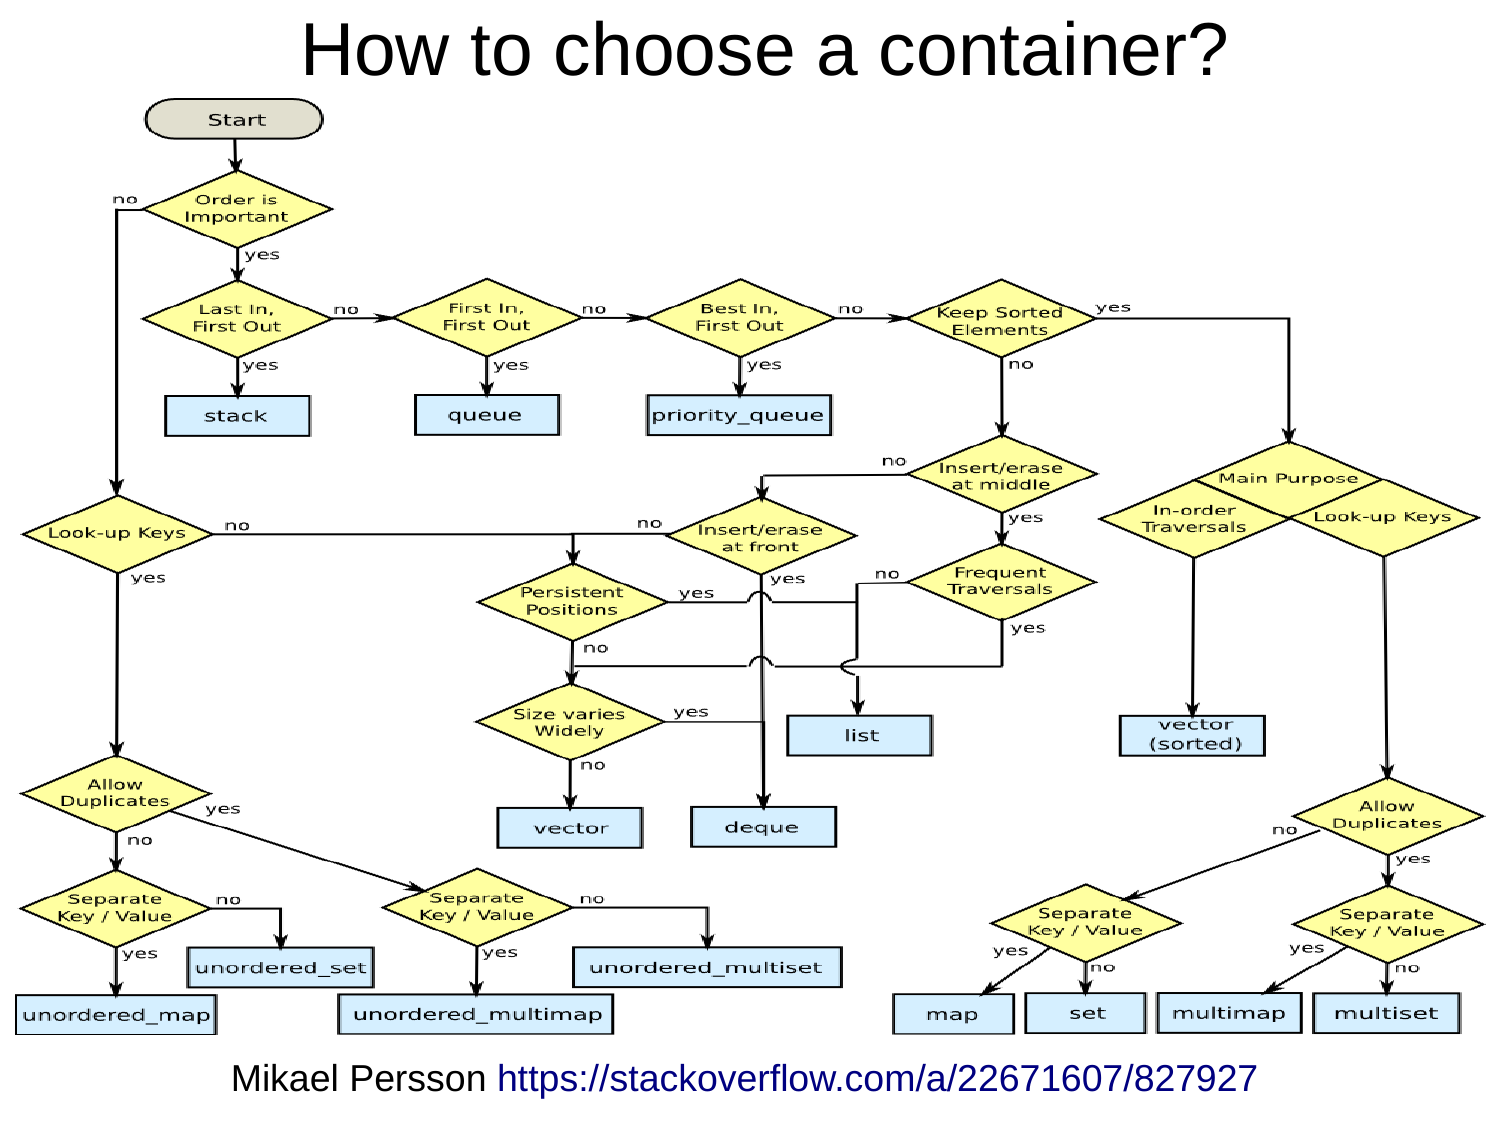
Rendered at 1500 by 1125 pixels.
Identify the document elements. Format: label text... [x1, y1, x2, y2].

picture [15, 98, 1486, 1036]
text_box How to choose a container? [120, 0, 1411, 99]
text_box Mikael Persson https://stackoverflow.com/a/22671607/827927 [15, 1050, 1486, 1107]
